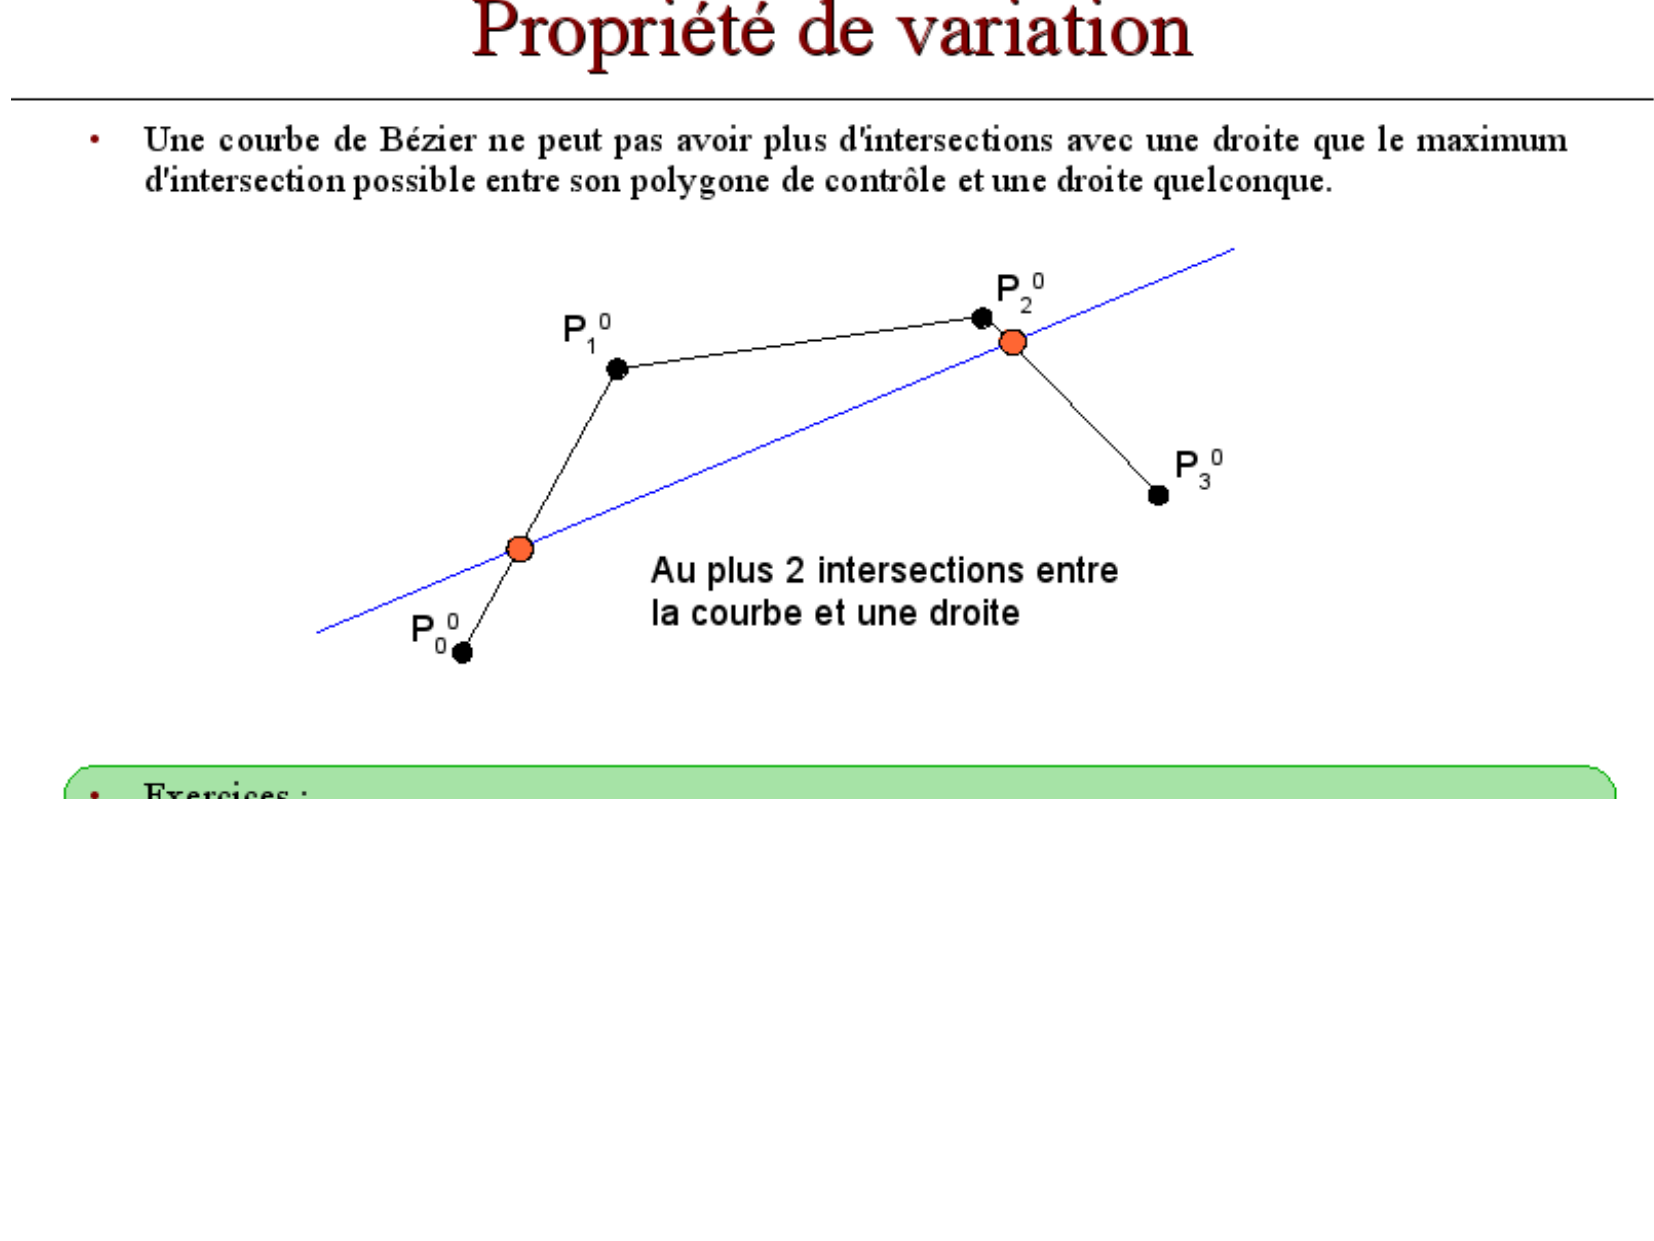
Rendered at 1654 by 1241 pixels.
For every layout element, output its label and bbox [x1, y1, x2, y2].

picture [0, 0, 1654, 799]
